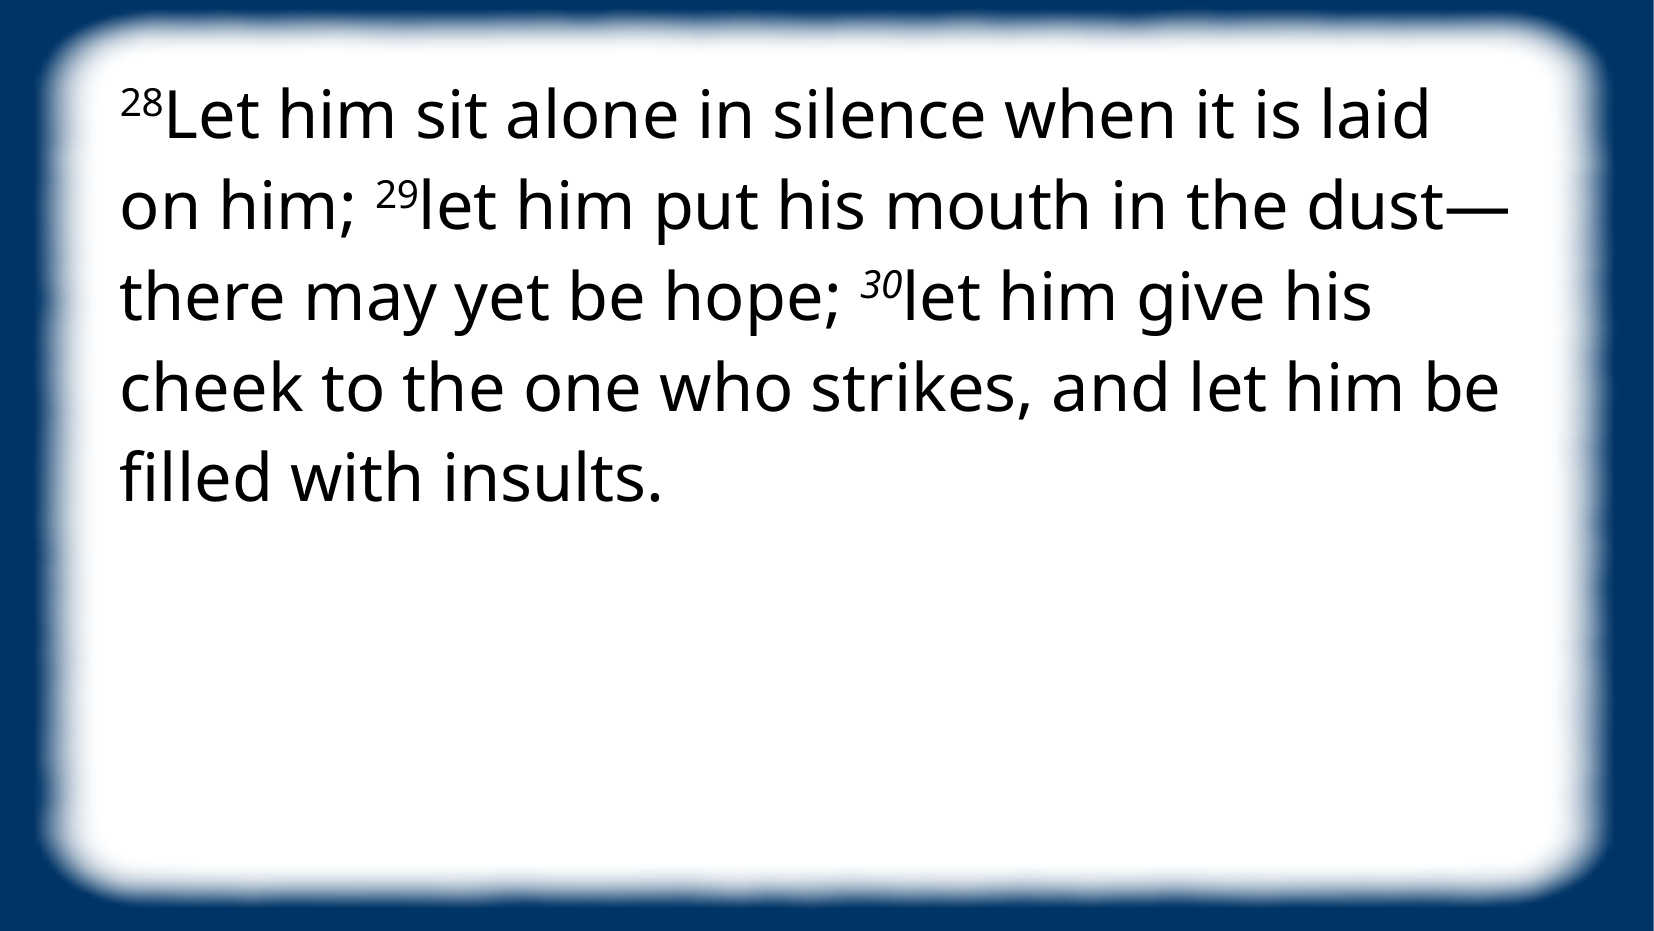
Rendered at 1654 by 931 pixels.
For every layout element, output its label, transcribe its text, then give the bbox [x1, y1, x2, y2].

picture [0, 0, 1654, 931]
text_box 28Let him sit alone in silence when it is laid on him; 29let him put his mouth in the dust— there may yet be hope; 30let him give his cheek to the one who strikes, and let him be filled with insults. [105, 60, 1546, 519]
